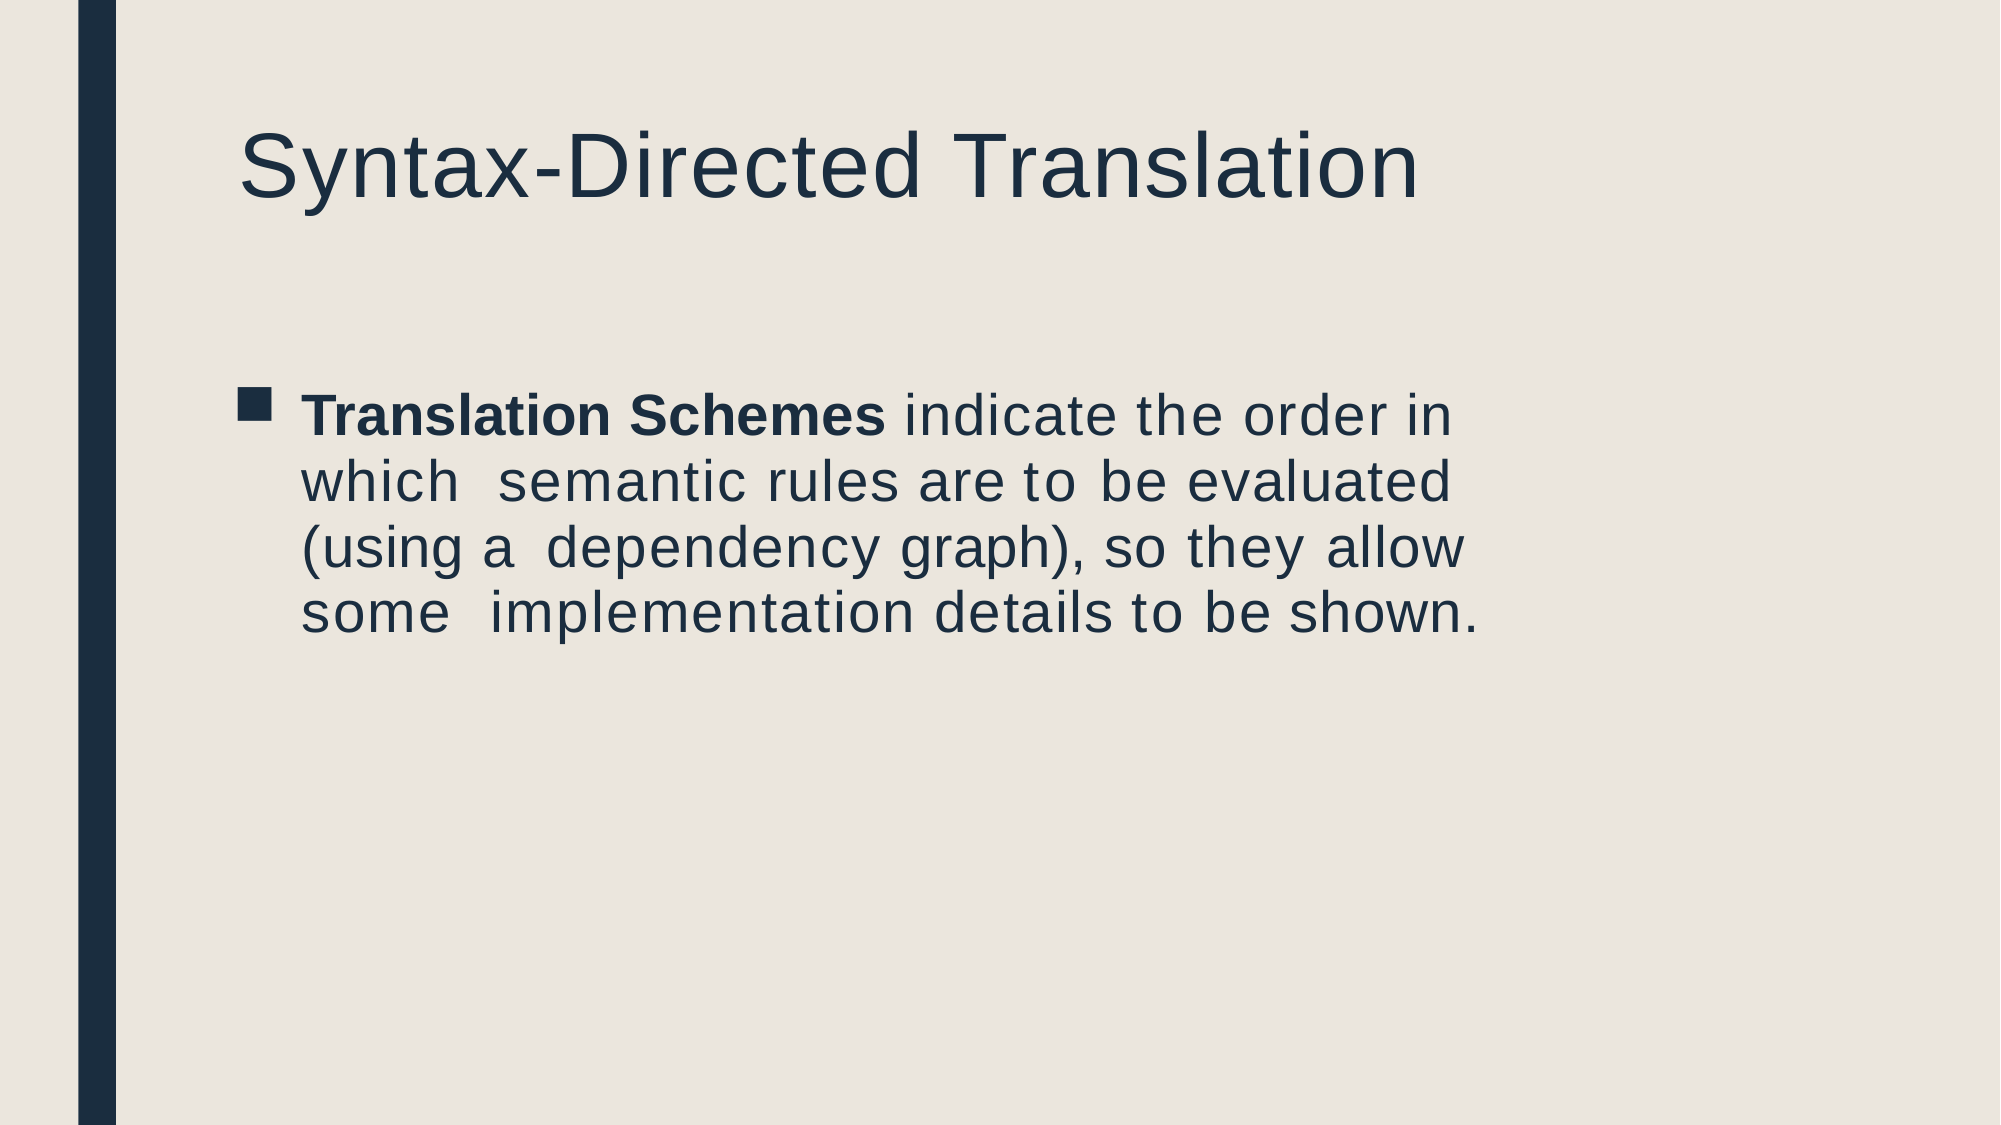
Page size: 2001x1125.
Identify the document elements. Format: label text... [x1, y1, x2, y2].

title Syntax-Directed Translation [236, 103, 1424, 294]
text_box Translation Schemes indicate the order in which semantic rules are to be evaluated (using a dependency graph), so they allow some implementation details to be shown. [230, 373, 1615, 645]
